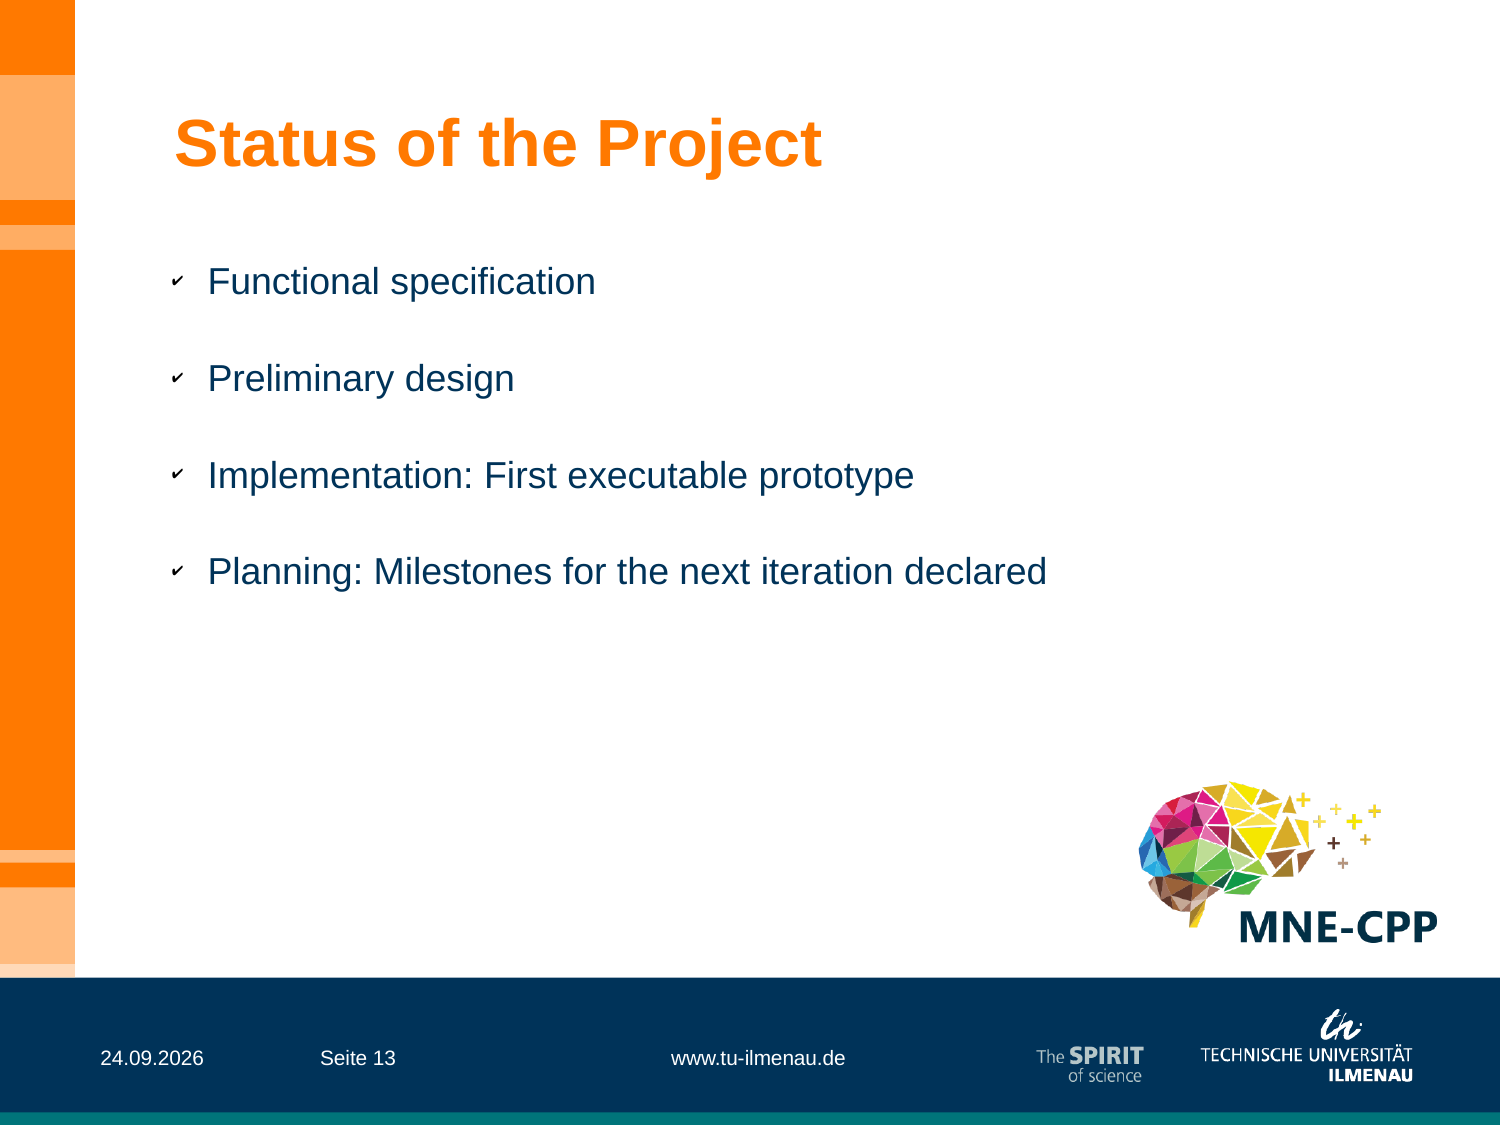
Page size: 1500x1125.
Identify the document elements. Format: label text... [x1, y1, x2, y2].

slide_number 03.05.2017 [100, 1037, 276, 1088]
picture [1033, 1040, 1147, 1085]
text_box Functional specification Preliminary design Implementation: First executable prototype Planning: Milestones for the next iteration declared [157, 247, 1241, 922]
picture [1200, 1009, 1413, 1082]
slide_number Seite <Foliennummer> [289, 1037, 427, 1088]
footer www.tu-ilmenau.de [644, 1037, 858, 1088]
picture [1074, 755, 1500, 969]
text_box Status of the Project [174, 99, 1413, 188]
